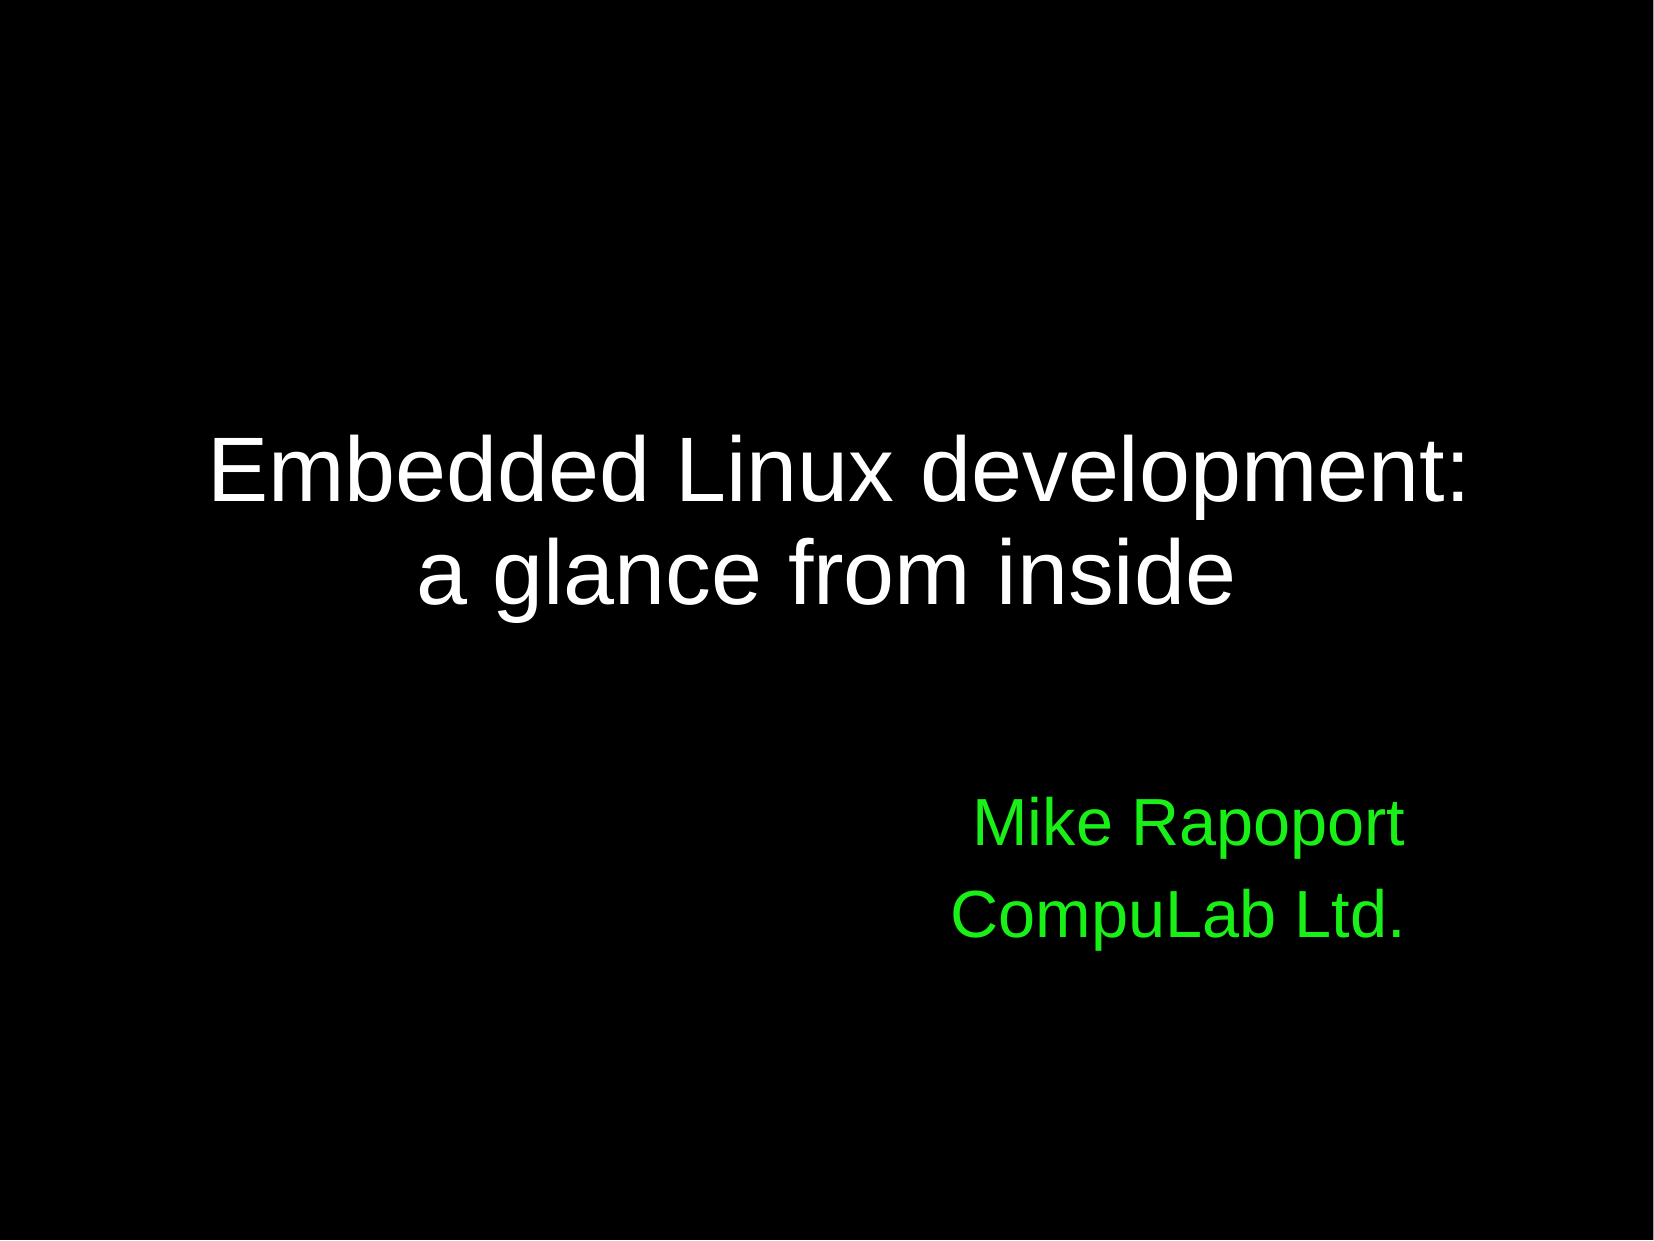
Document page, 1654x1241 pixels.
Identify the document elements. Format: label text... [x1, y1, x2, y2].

title Embedded Linux development: a glance from inside [123, 385, 1530, 652]
subtitle Mike Rapoport CompuLab Ltd. [248, 709, 1406, 1027]
